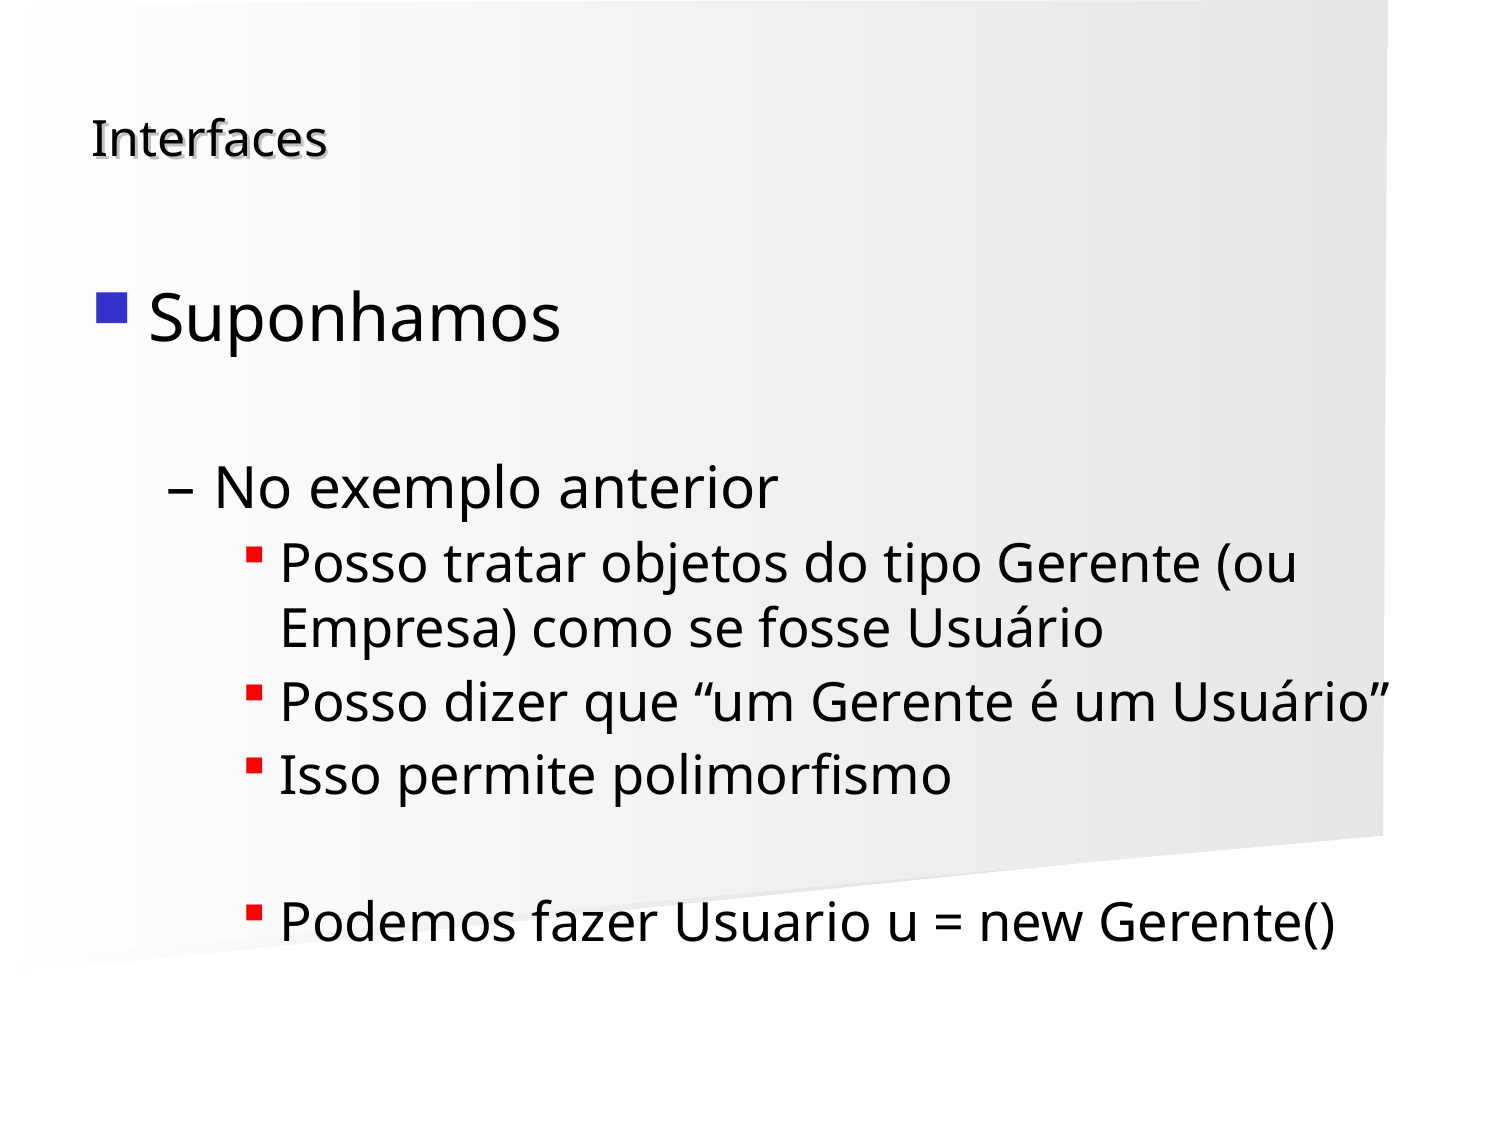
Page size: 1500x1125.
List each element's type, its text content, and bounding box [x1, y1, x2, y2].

list Suponhamos No exemplo anterior Posso tratar objetos do tipo Gerente (ou Empresa) como se fosse Usuário Posso dizer que “um Gerente é um Usuário” Isso permite polimorfismo Podemos fazer Usuario u = new Gerente() [76, 267, 1427, 1029]
title Interfaces [76, 42, 1427, 231]
